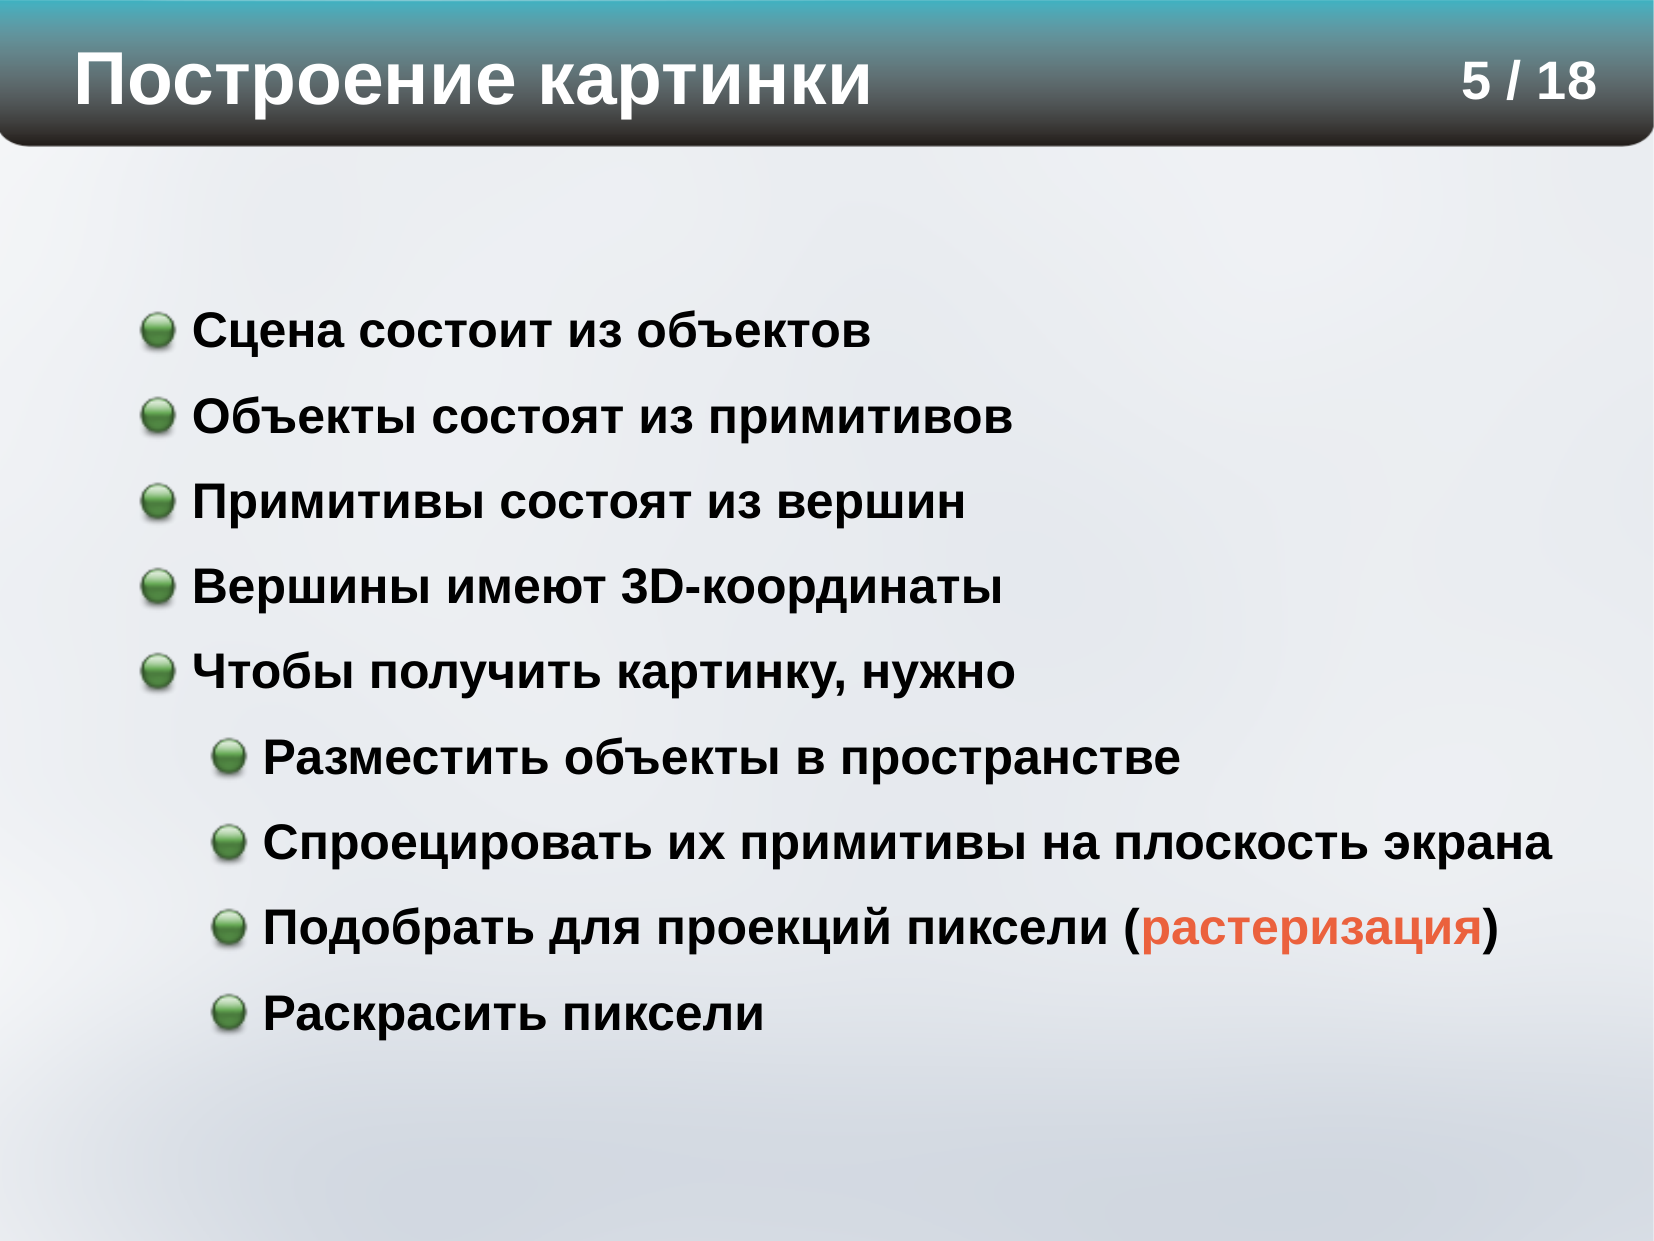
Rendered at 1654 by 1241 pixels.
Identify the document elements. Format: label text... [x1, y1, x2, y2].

text_box Построение картинки [59, 29, 1418, 129]
text_box Сцена состоит из объектов Объекты состоят из примитивов Примитивы состоят из вершин Вершины имеют 3D-координаты Чтобы получить картинку, нужно Разместить объекты в пространстве Спроецировать их примитивы на плоскость экрана Подобрать для проекций пиксели (растеризация) Раскрасить пиксели [118, 295, 1595, 1049]
text_box <number> / 18 [1446, 42, 1654, 179]
picture [0, 0, 1654, 1241]
